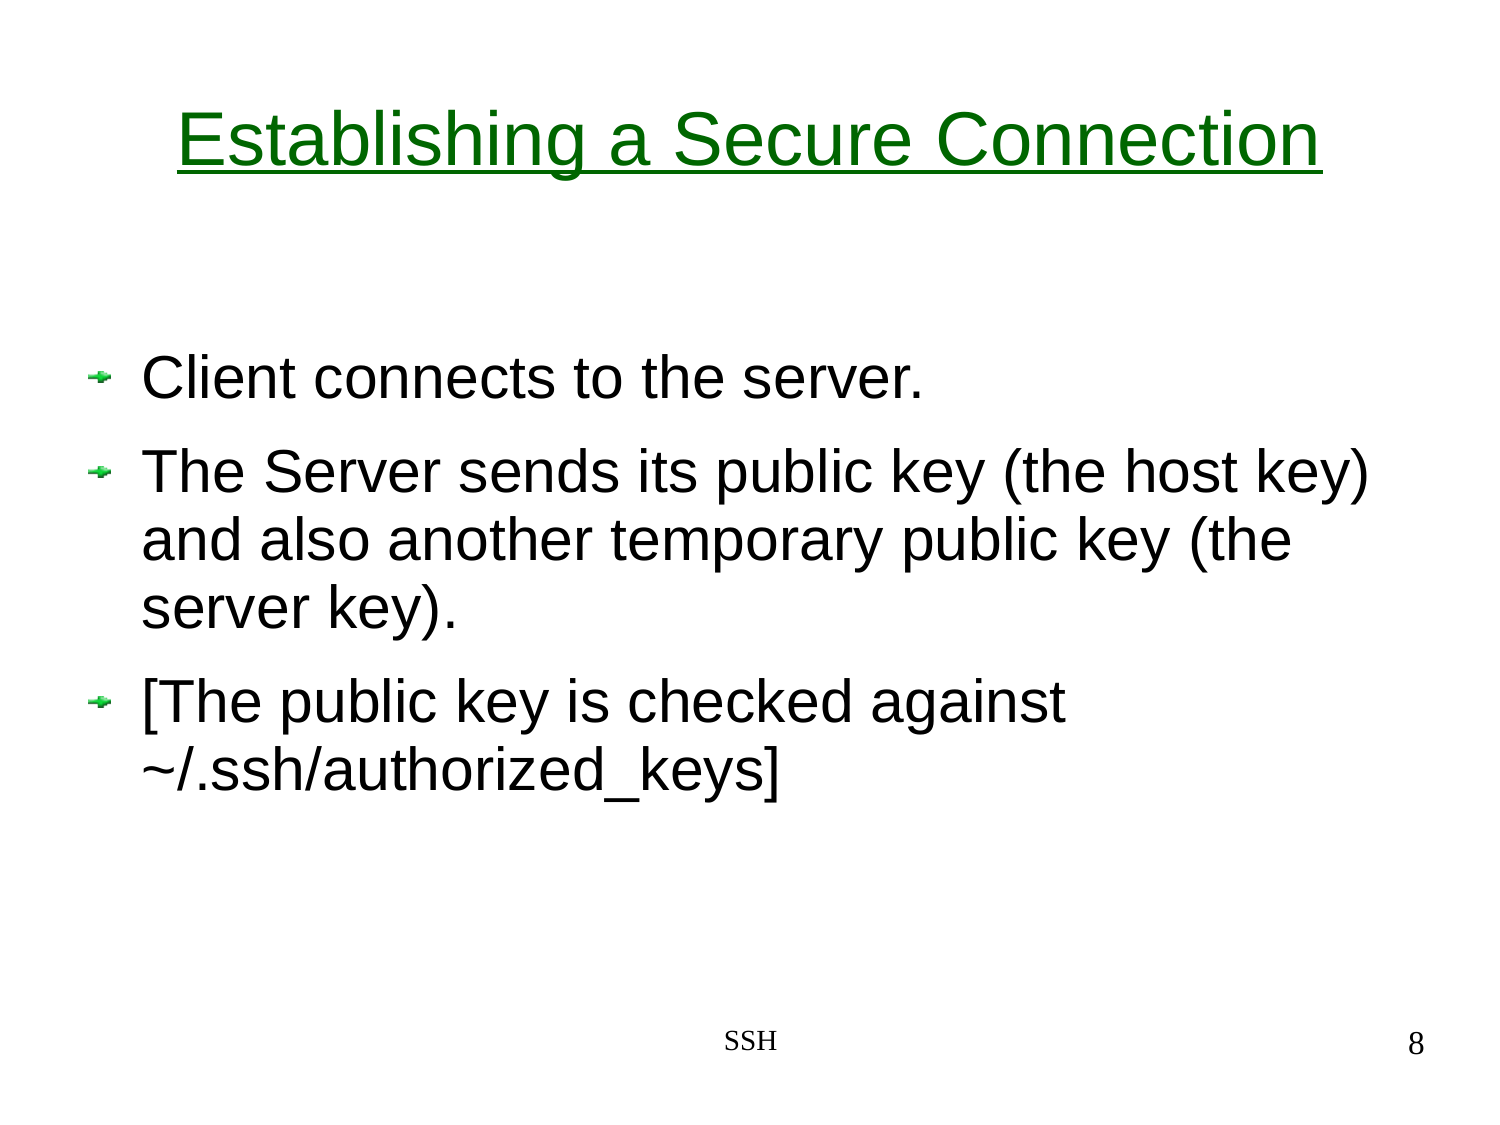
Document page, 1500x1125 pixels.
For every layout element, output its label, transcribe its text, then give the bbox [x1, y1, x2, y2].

title Establishing a Secure Connection [75, 45, 1425, 233]
list Client connects to the server. The Server sends its public key (the host key) and also another temporary public key (the server key). [The public key is checked against ~/.ssh/authorized_keys] [70, 343, 1421, 1087]
